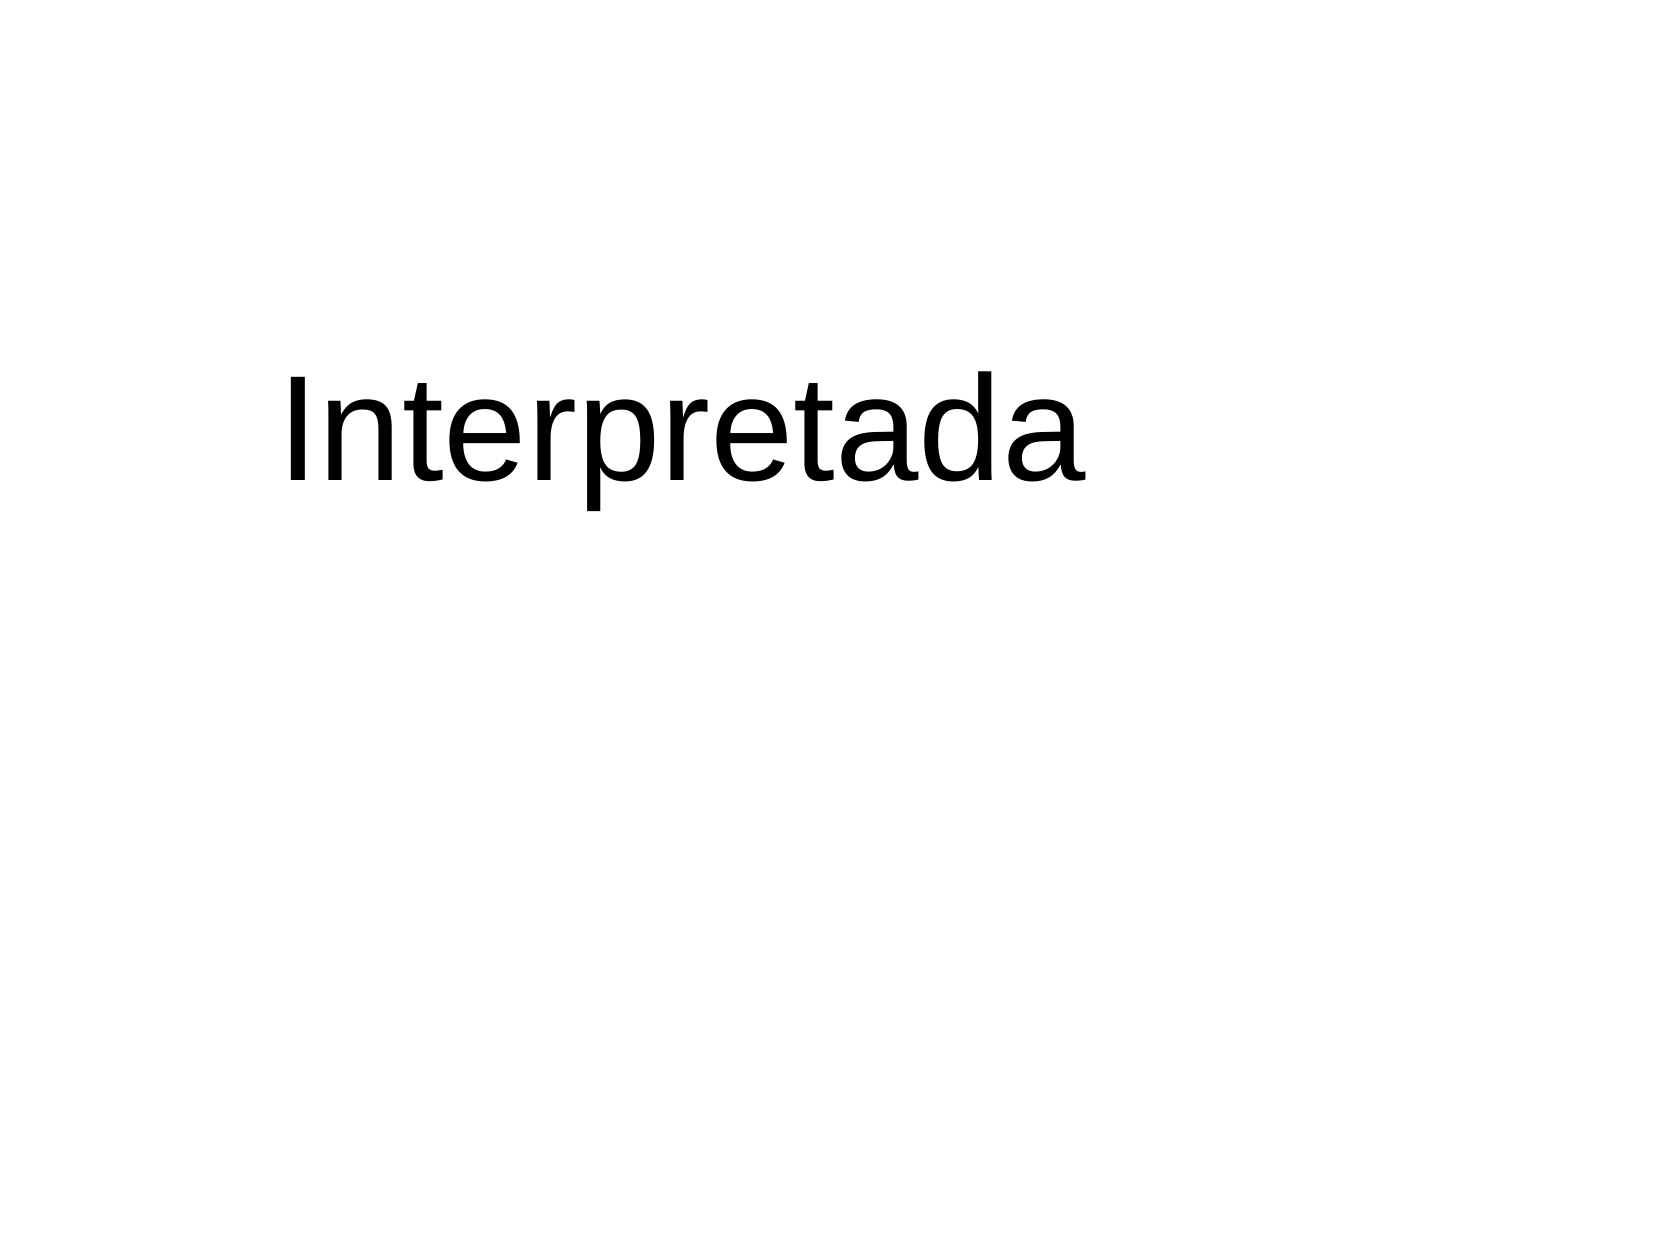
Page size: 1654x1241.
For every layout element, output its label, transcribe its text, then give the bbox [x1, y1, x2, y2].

text_box Interpretada [262, 337, 1238, 520]
